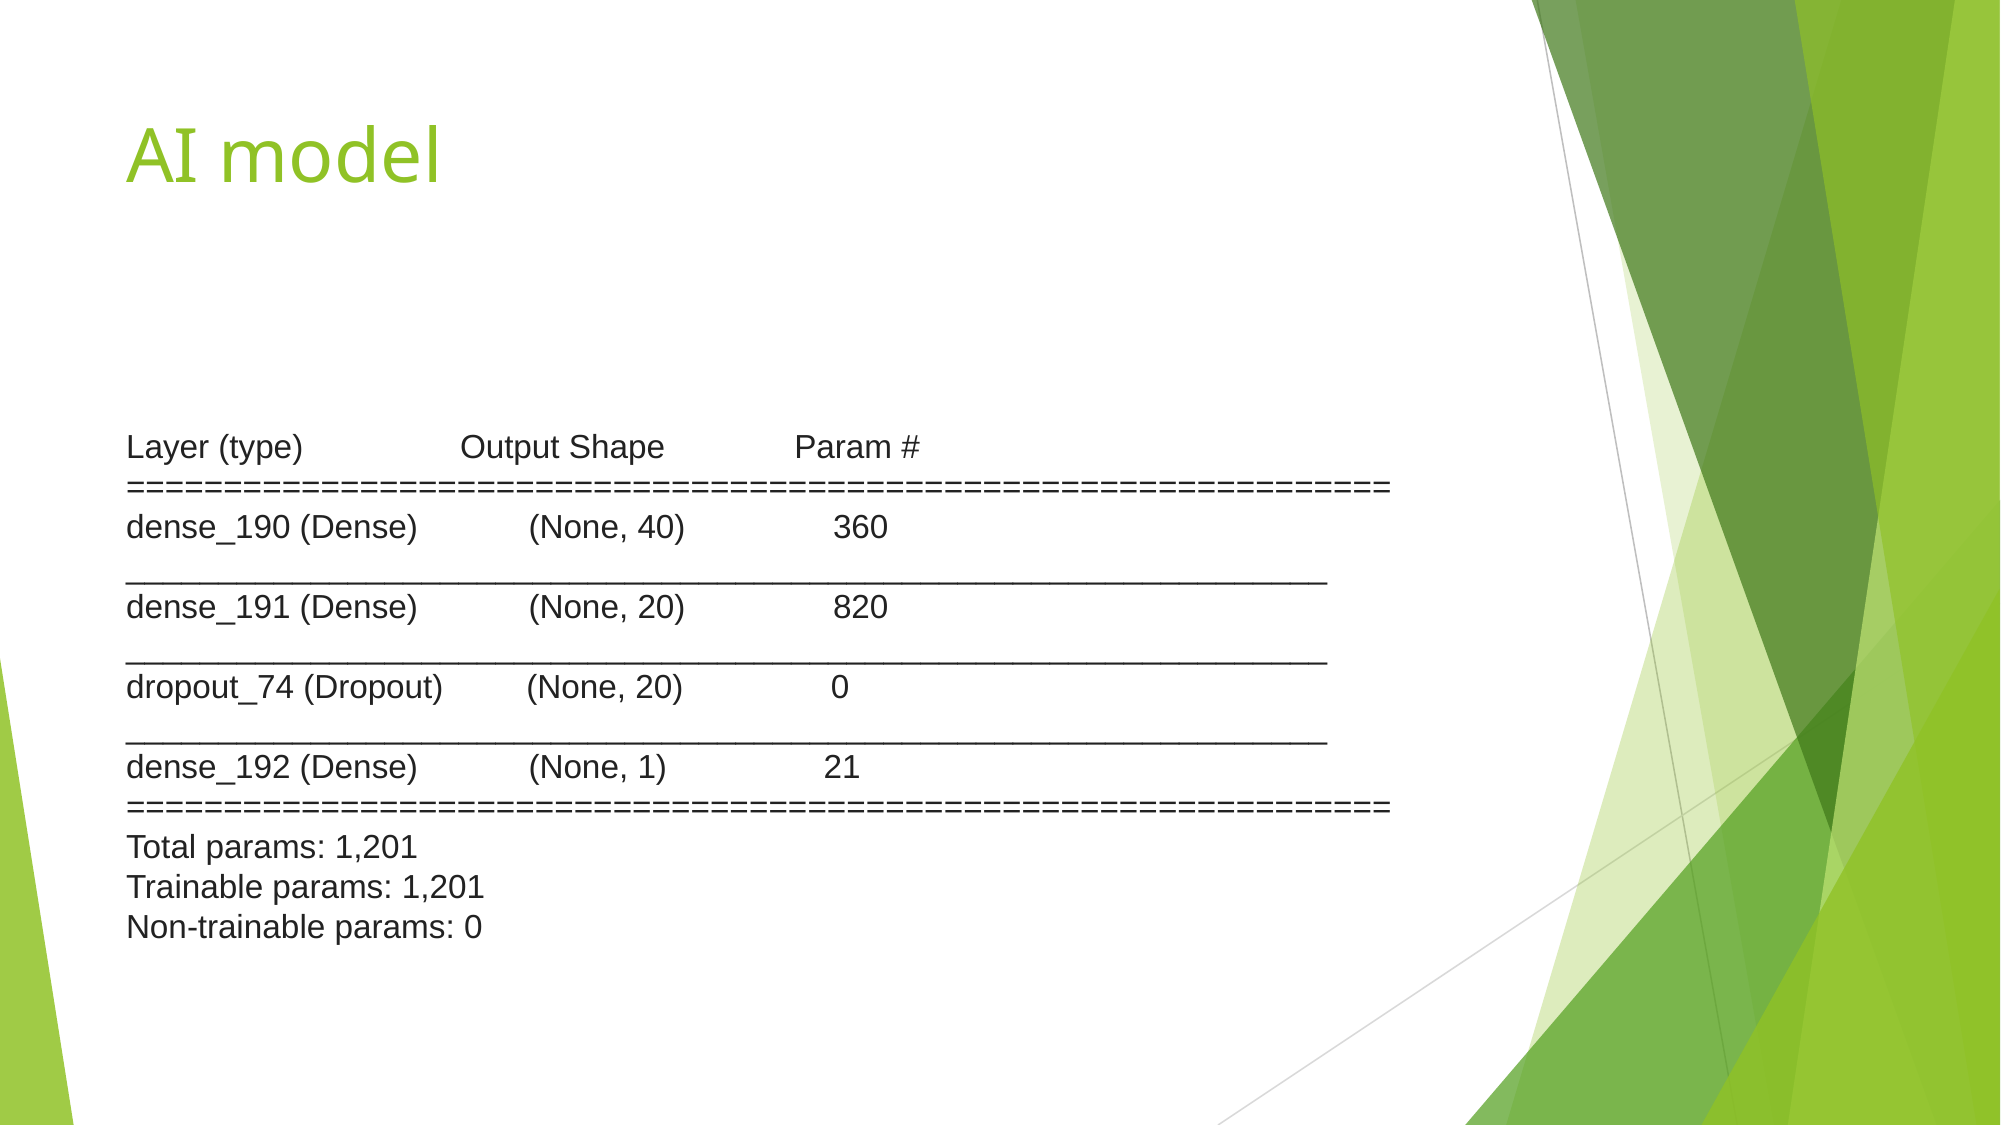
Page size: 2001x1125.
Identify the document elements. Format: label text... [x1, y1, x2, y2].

title AI model [111, 99, 1522, 317]
list Layer (type) Output Shape Param # ================================================================= dense_190 (Dense) (None, 40) 360 _________________________________________________________________ dense_191 (Dense) (None, 20) 820 _________________________________________________________________ dropout_74 (Dropout) (None, 20) 0 _________________________________________________________________ dense_192 (Dense) (None, 1) 21 ================================================================= Total params: 1,201 Trainable params: 1,201 Non-trainable params: 0 [111, 389, 1424, 956]
